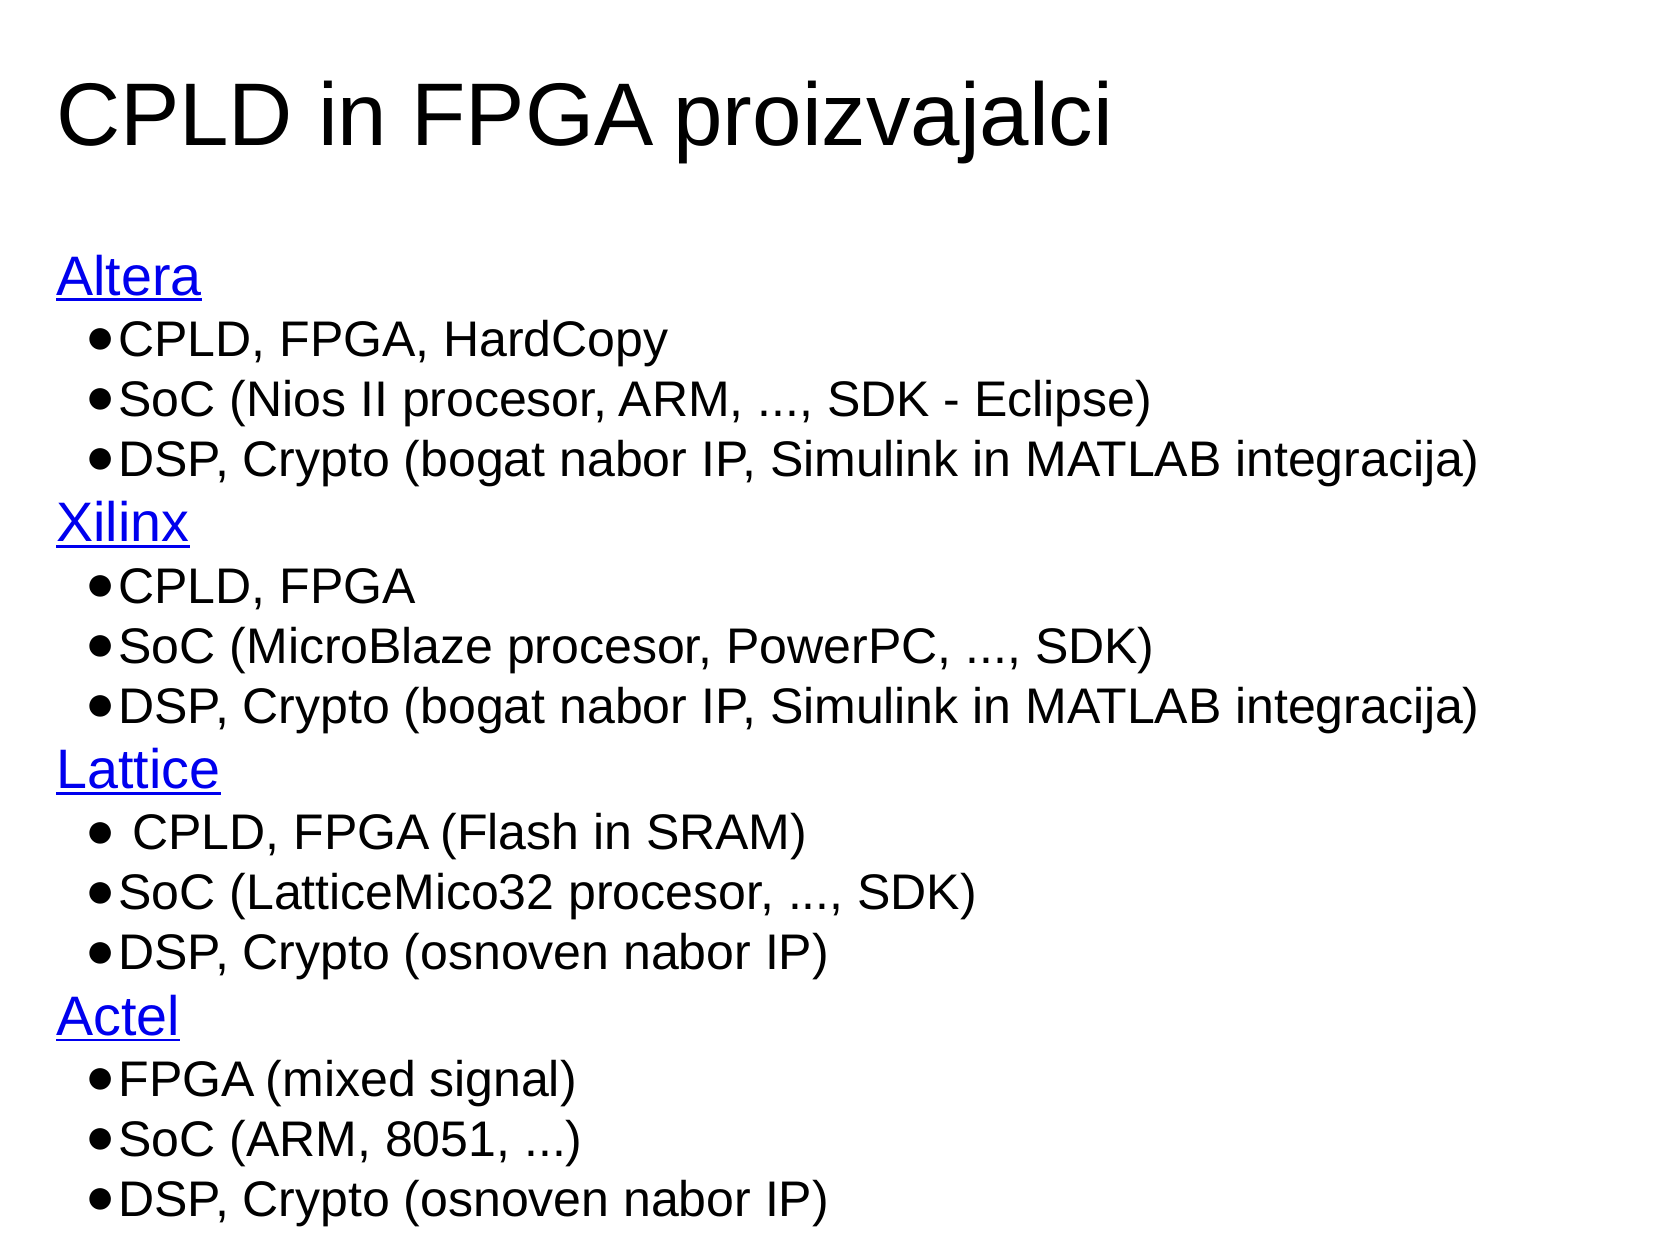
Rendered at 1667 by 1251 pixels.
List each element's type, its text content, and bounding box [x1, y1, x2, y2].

list Altera CPLD, FPGA, HardCopy SoC (Nios II procesor, ARM, ..., SDK - Eclipse) DSP, Crypto (bogat nabor IP, Simulink in MATLAB integracija) Xilinx CPLD, FPGA SoC (MicroBlaze procesor, PowerPC, ..., SDK) DSP, Crypto (bogat nabor IP, Simulink in MATLAB integracija) Lattice CPLD, FPGA (Flash in SRAM) SoC (LatticeMico32 procesor, ..., SDK) DSP, Crypto (osnoven nabor IP) Actel FPGA (mixed signal) SoC (ARM, 8051, ...) DSP, Crypto (osnoven nabor IP) [50, 233, 1622, 1213]
title CPLD in FPGA proizvajalci [50, 50, 1630, 213]
